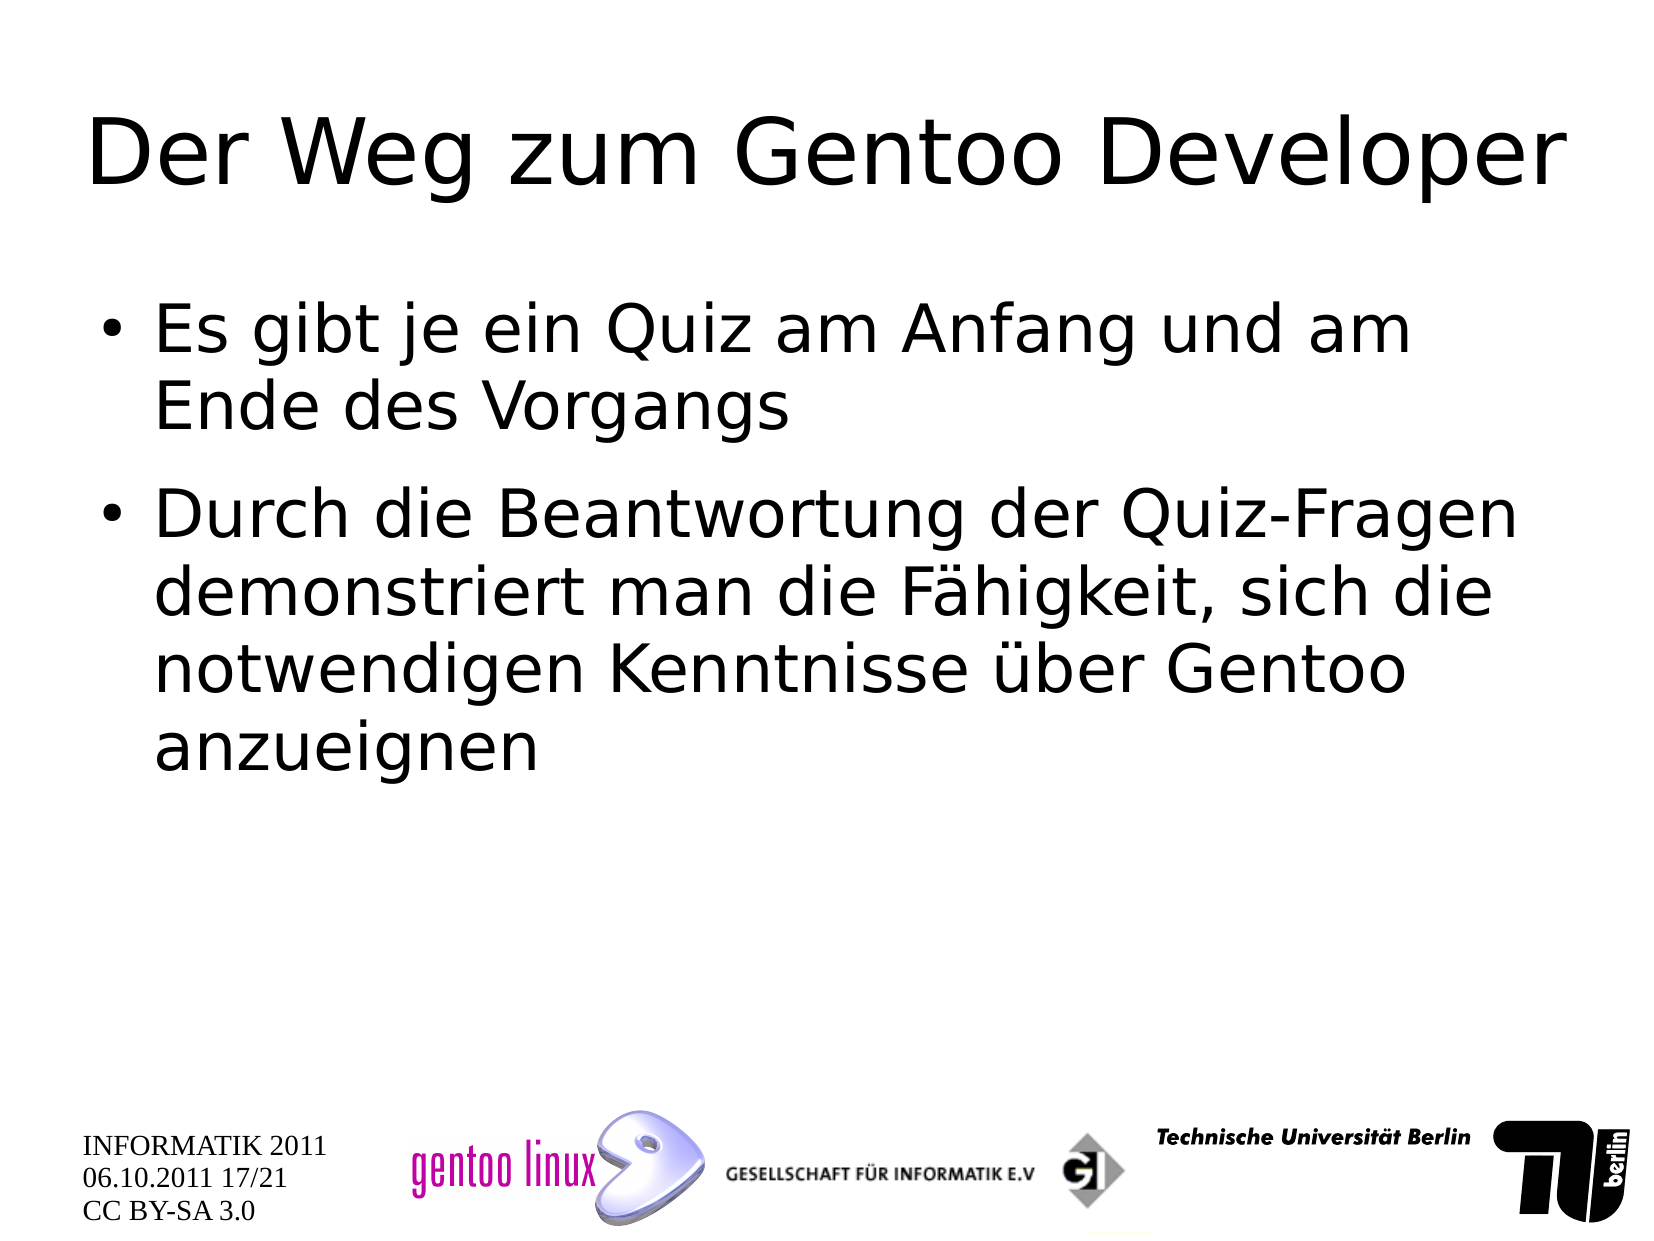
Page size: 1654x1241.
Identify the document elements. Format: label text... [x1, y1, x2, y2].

picture [407, 1109, 708, 1230]
picture [726, 1109, 1152, 1234]
title Der Weg zum Gentoo Developer [82, 49, 1571, 257]
list Es gibt je ein Quiz am Anfang und am Ende des Vorgangs Durch die Beantwortung der Quiz-Fragen demonstriert man die Fähigkeit, sich die notwendigen Kenntnisse über Gentoo anzueignen [82, 290, 1571, 1109]
